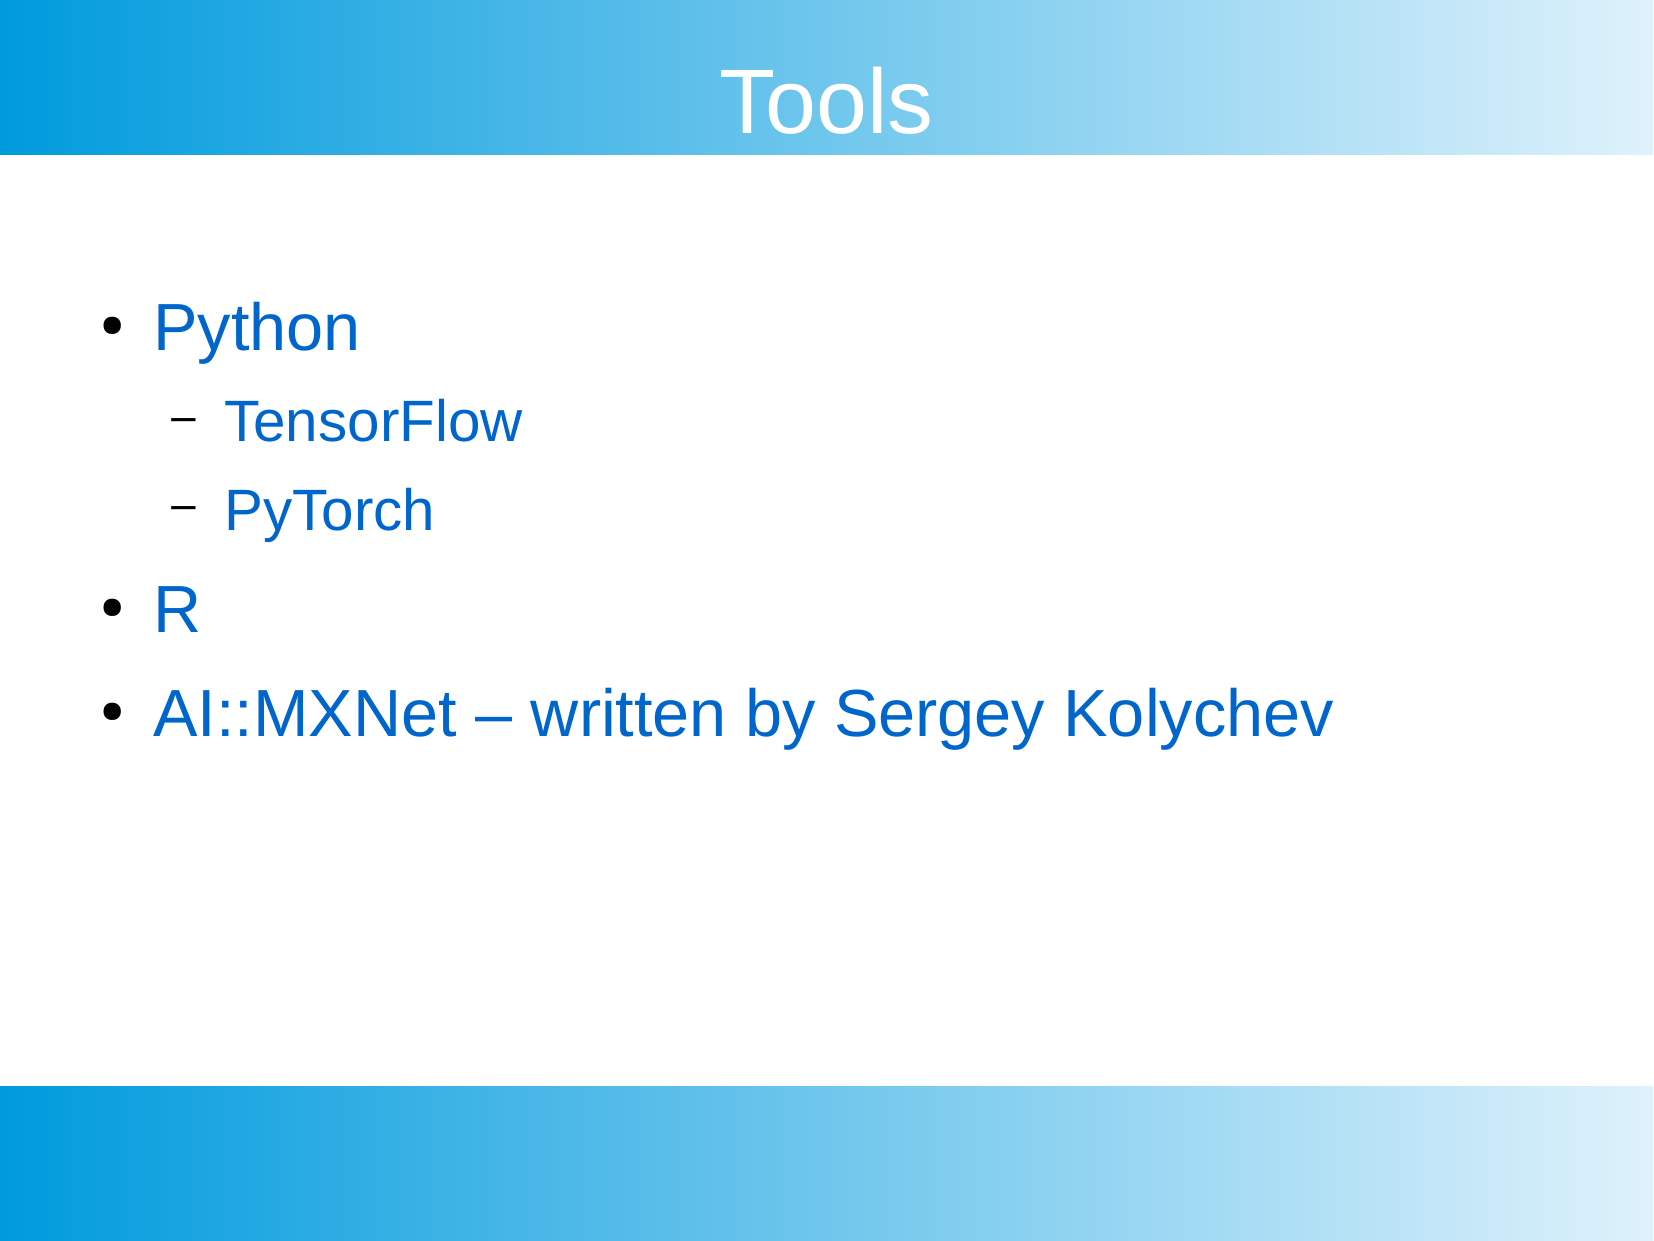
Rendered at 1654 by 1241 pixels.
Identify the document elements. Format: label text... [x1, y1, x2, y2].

list Python TensorFlow PyTorch R AI::MXNet – written by Sergey Kolychev [82, 290, 1571, 1010]
title Tools [82, 49, 1571, 155]
